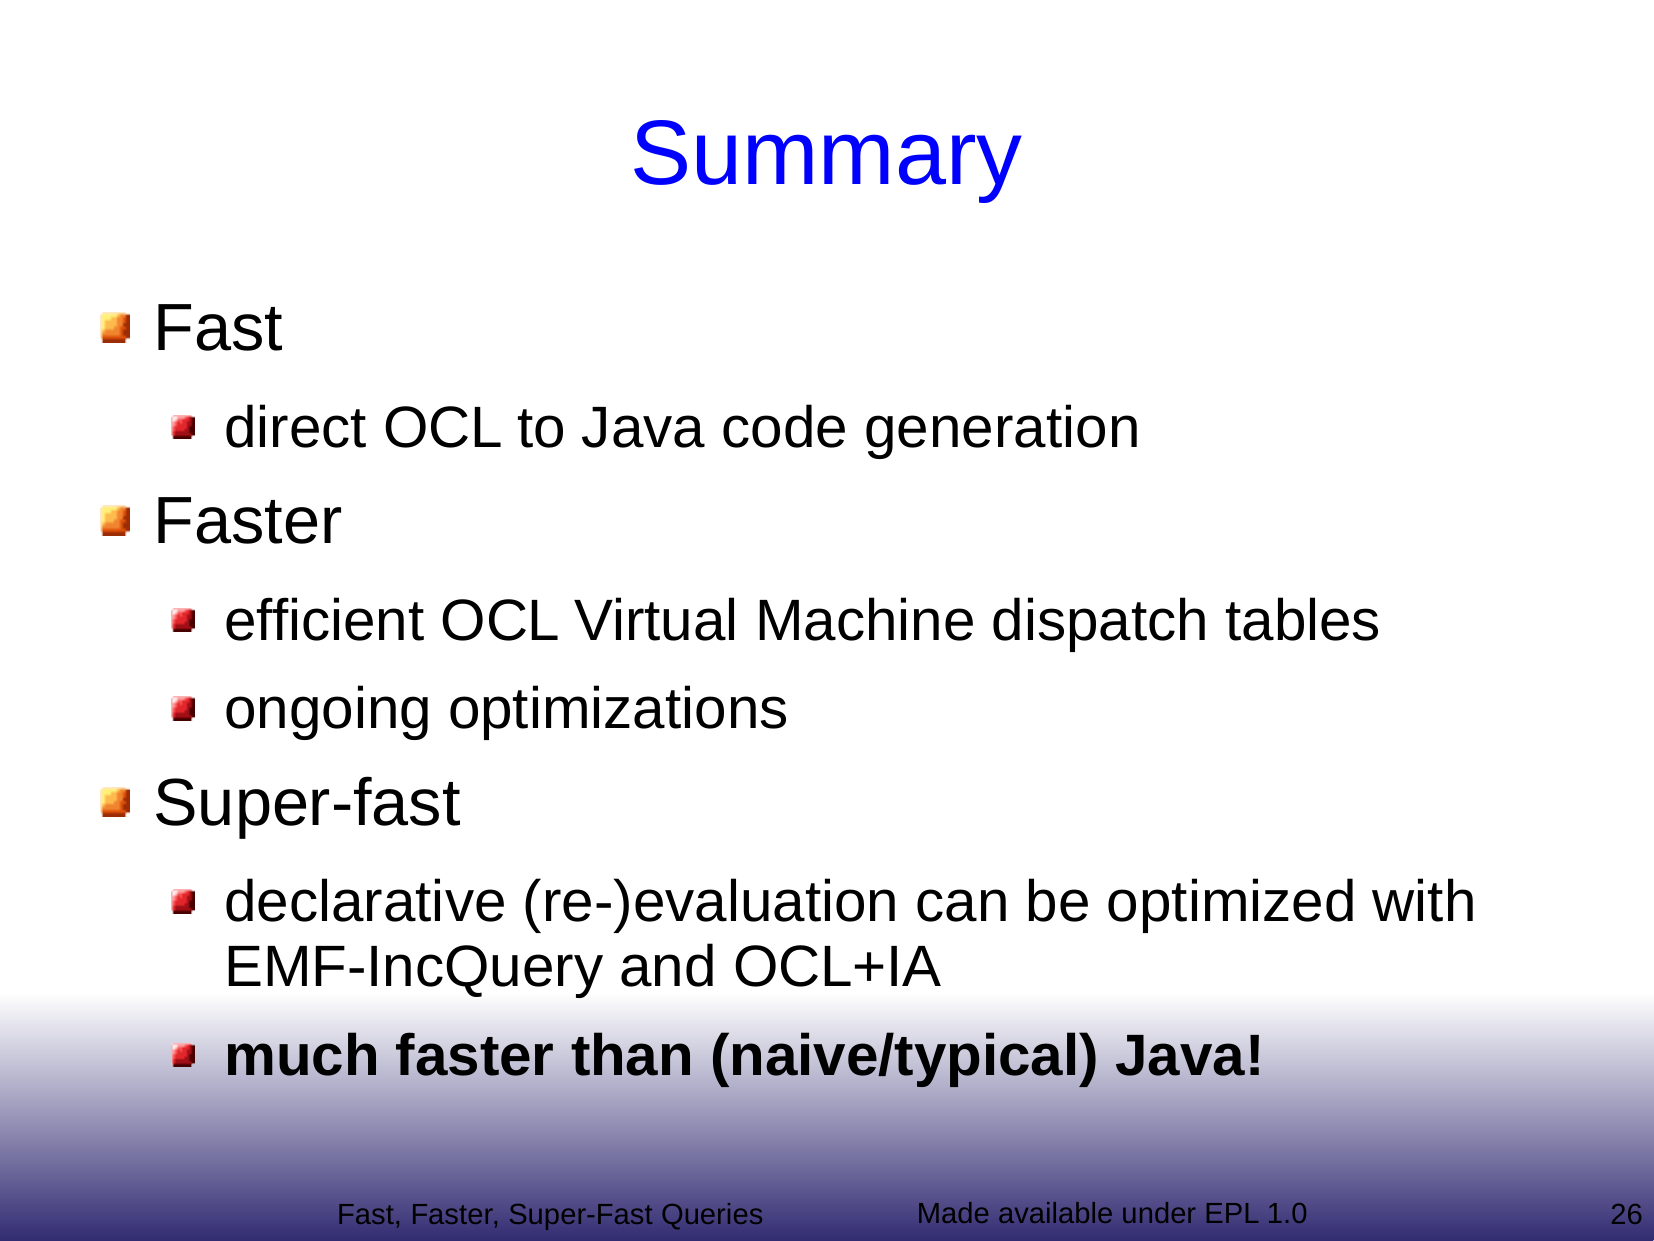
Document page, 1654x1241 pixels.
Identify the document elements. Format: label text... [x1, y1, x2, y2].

title Summary [82, 49, 1571, 257]
list Fast direct OCL to Java code generation Faster efficient OCL Virtual Machine dispatch tables ongoing optimizations Super-fast declarative (re-)evaluation can be optimized with EMF-IncQuery and OCL+IA much faster than (naive/typical) Java! [82, 290, 1571, 1187]
